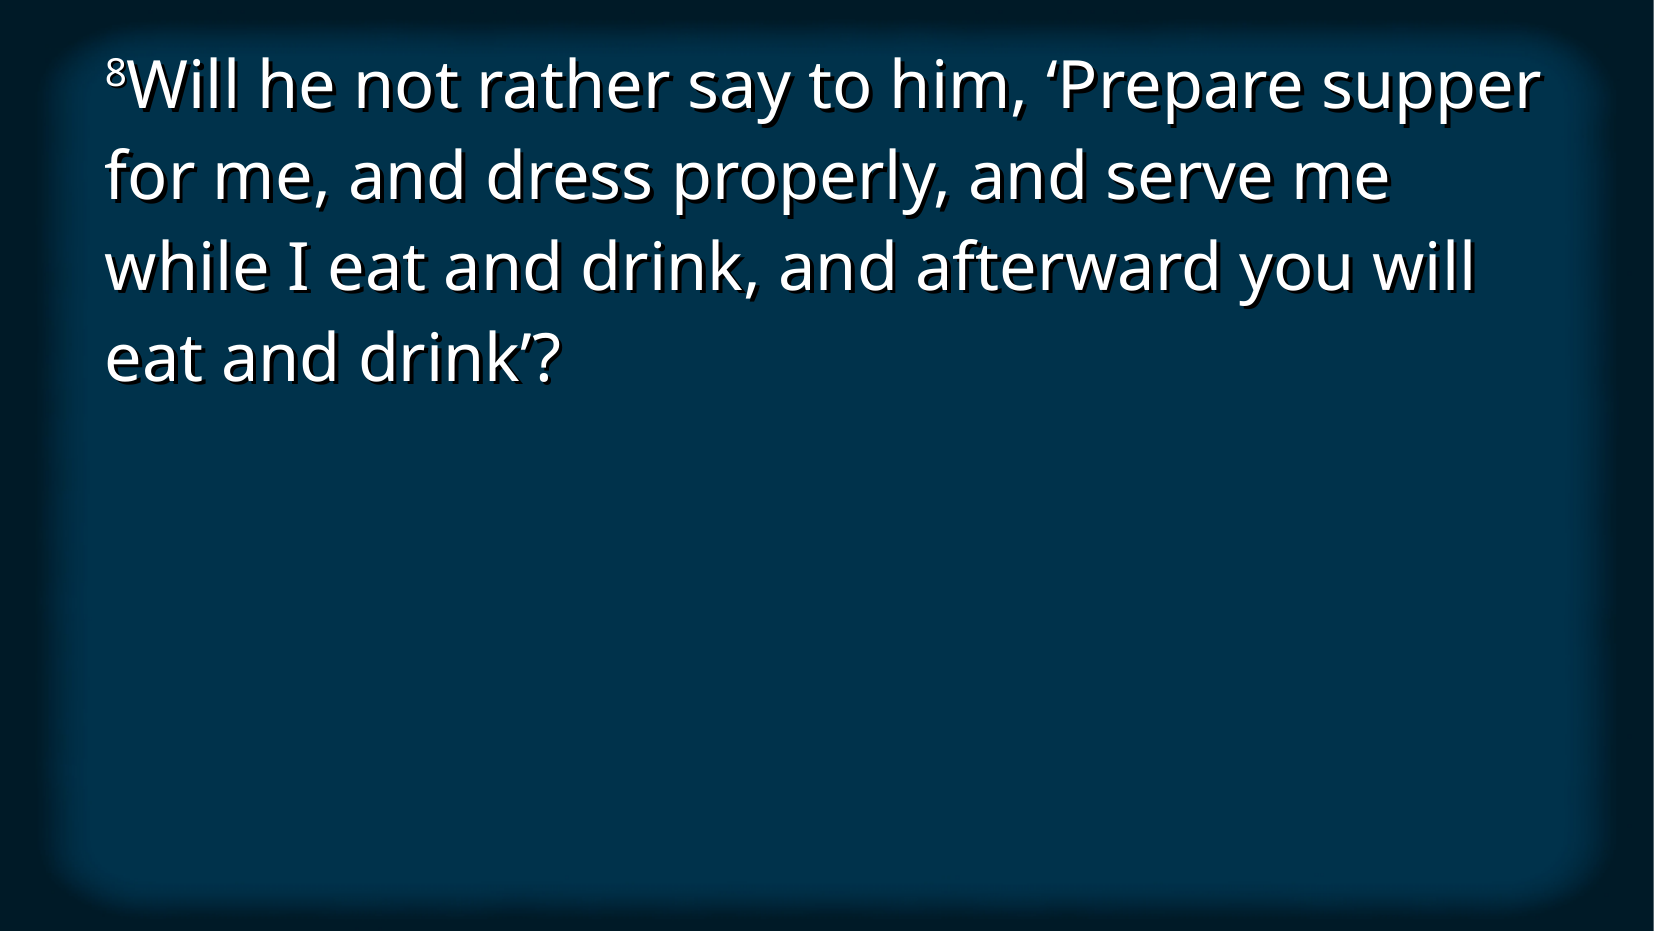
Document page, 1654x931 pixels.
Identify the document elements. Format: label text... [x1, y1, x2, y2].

picture [0, 0, 1654, 931]
text_box 8Will he not rather say to him, ‘Prepare supper for me, and dress properly, and serve me while I eat and drink, and afterward you will eat and drink’? [90, 30, 1561, 400]
